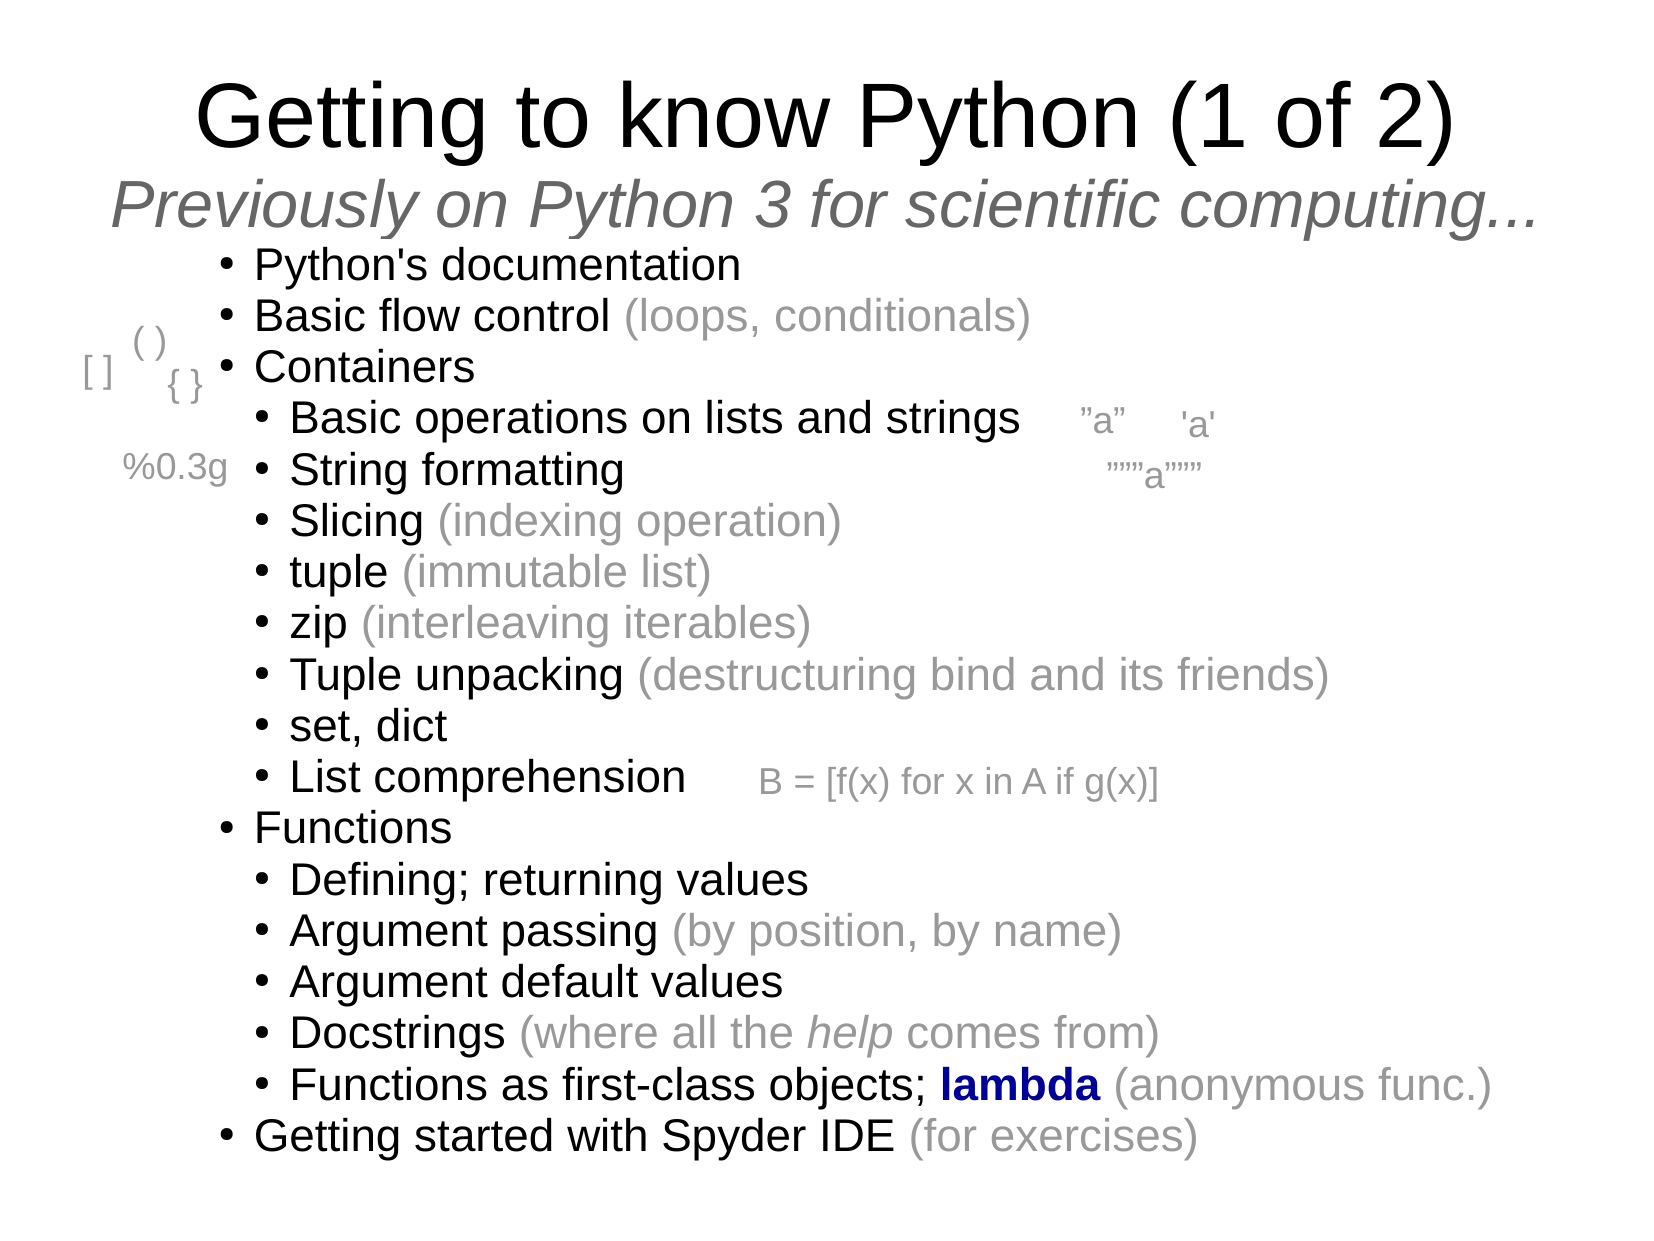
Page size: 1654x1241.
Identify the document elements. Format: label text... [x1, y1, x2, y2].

title Getting to know Python (1 of 2) Previously on Python 3 for scientific computing... [82, 49, 1571, 257]
text_box [ ] [67, 341, 129, 398]
text_box 'a' [1165, 396, 1247, 454]
text_box ”””a””” [1091, 447, 1220, 510]
subtitle Python's documentation Basic flow control (loops, conditionals) Containers Basic operations on lists and strings String formatting Slicing (indexing operation) tuple (immutable list) zip (interleaving iterables) Tuple unpacking (destructuring bind and its friends) set, dict List comprehension Functions Defining; returning values Argument passing (by position, by name) Argument default values Docstrings (where all the help comes from) Functions as first-class objects; lambda (anonymous func.) Getting started with Spyder IDE (for exercises) [218, 212, 1563, 1187]
text_box { } [152, 355, 227, 415]
text_box ( ) [117, 312, 203, 370]
text_box B = [f(x) for x in A if g(x)] [743, 752, 1184, 810]
text_box %0.3g [107, 438, 246, 495]
text_box ”a” [1065, 391, 1146, 449]
